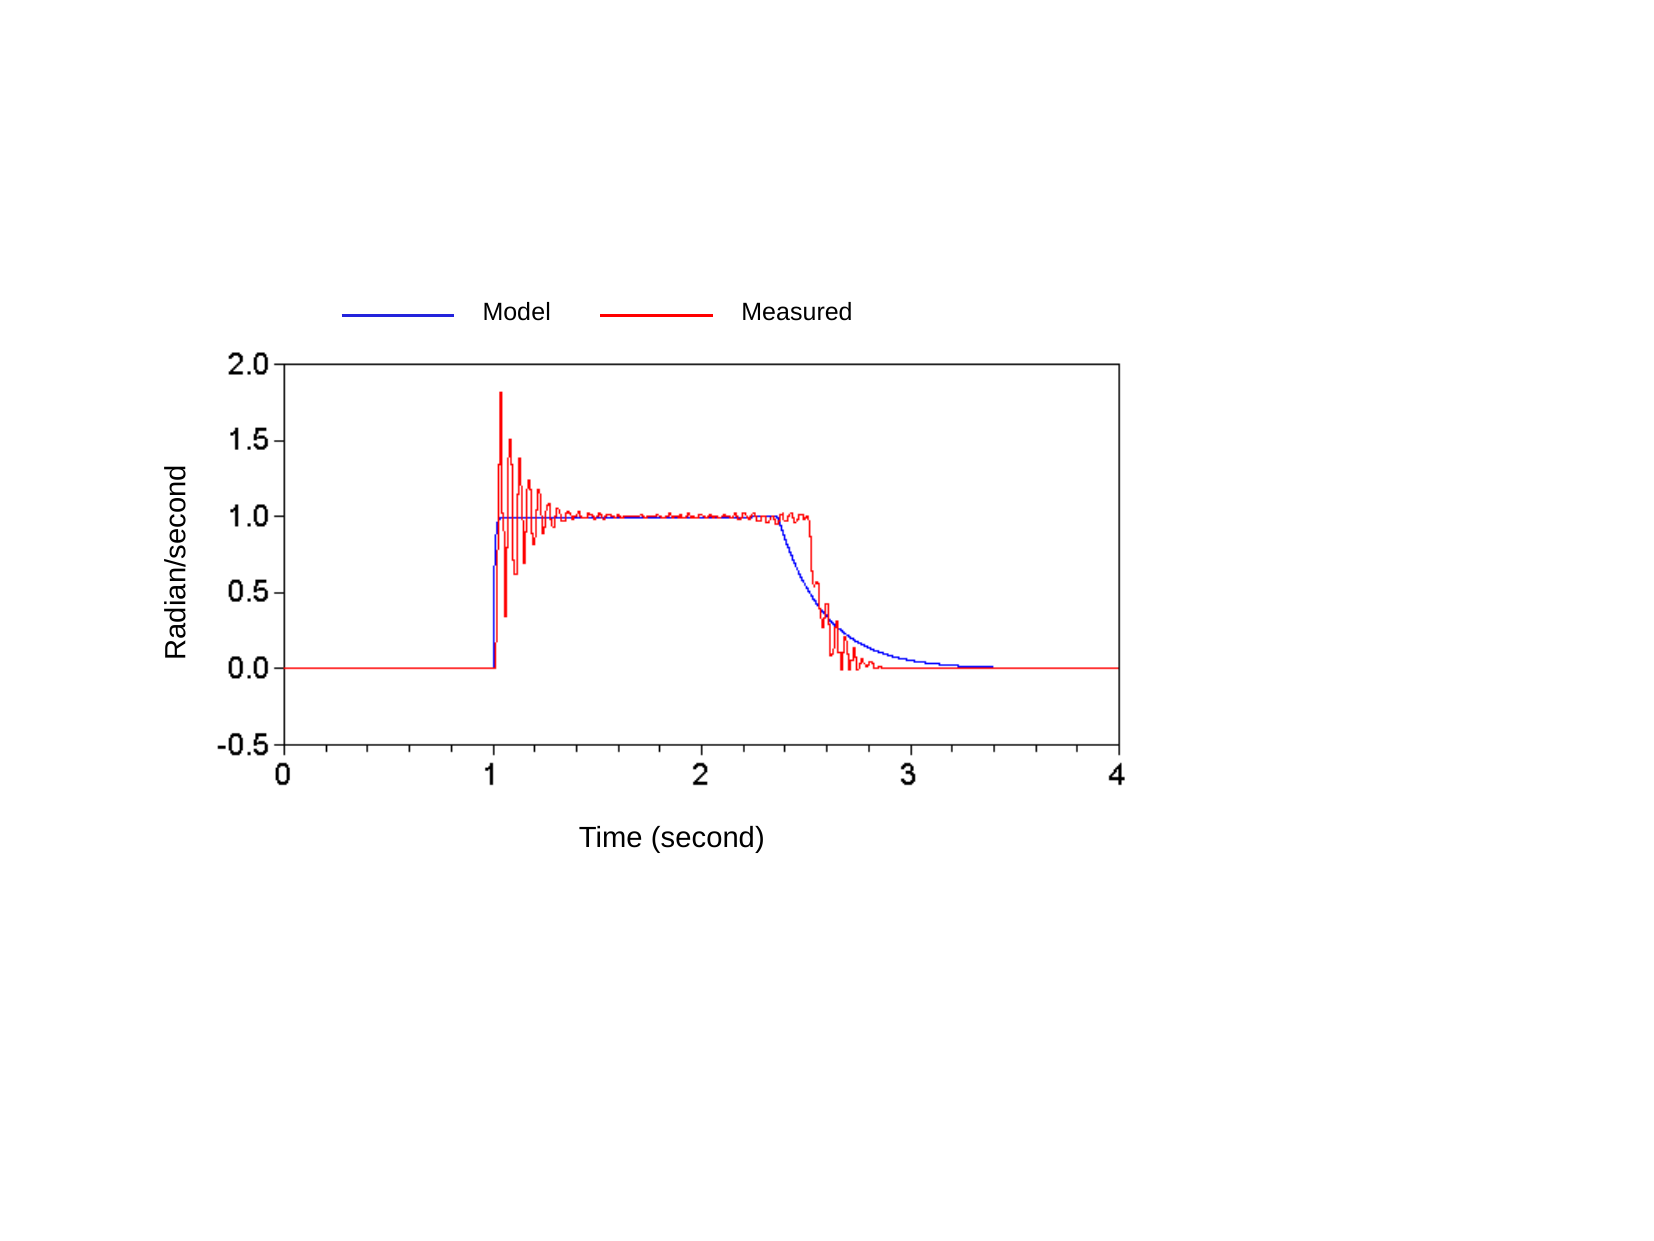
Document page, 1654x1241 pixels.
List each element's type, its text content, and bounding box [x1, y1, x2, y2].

text_box Radian/second [150, 337, 201, 788]
text_box Model [467, 289, 726, 333]
picture [215, 345, 1139, 793]
text_box Time (second) [562, 811, 901, 863]
text_box Measured [726, 289, 938, 333]
